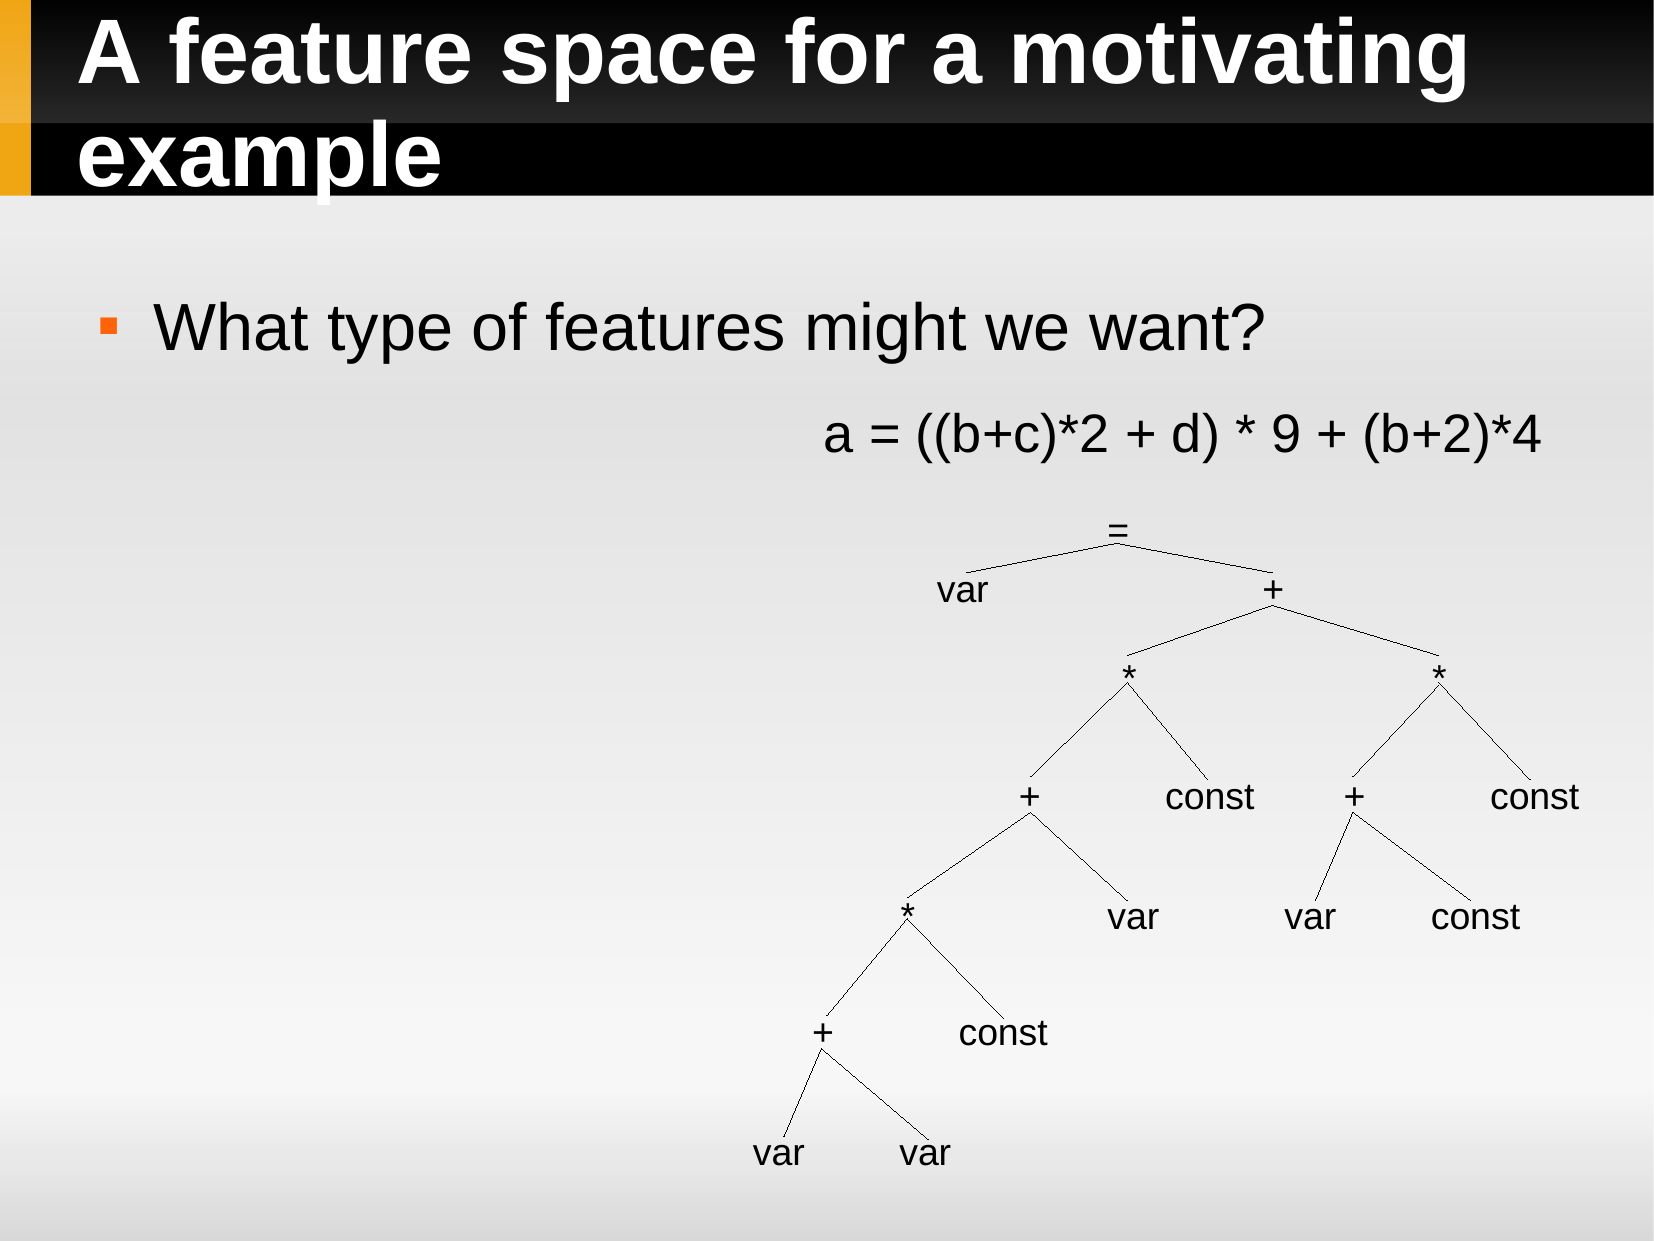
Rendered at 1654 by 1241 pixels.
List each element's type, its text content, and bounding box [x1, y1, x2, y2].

text_box a = ((b+c)*2 + d) * 9 + (b+2)*4 [809, 395, 1558, 472]
text_box var [922, 561, 1004, 618]
text_box * [885, 888, 931, 945]
text_box const [1416, 888, 1536, 945]
text_box var [1092, 888, 1175, 945]
text_box * [1417, 649, 1462, 707]
text_box const [943, 1003, 1063, 1061]
title A feature space for a motivating example [76, 0, 1565, 208]
text_box + [797, 1003, 849, 1061]
list What type of features might we want? [82, 290, 1571, 384]
text_box var [1269, 888, 1352, 945]
text_box + [1328, 767, 1381, 825]
text_box = [1092, 501, 1145, 559]
picture [0, 0, 1654, 1241]
text_box * [1107, 649, 1152, 707]
text_box + [1003, 767, 1056, 825]
text_box const [1475, 767, 1595, 825]
text_box var [738, 1124, 820, 1182]
text_box const [1150, 767, 1270, 825]
text_box + [1247, 561, 1300, 618]
text_box var [884, 1124, 967, 1182]
